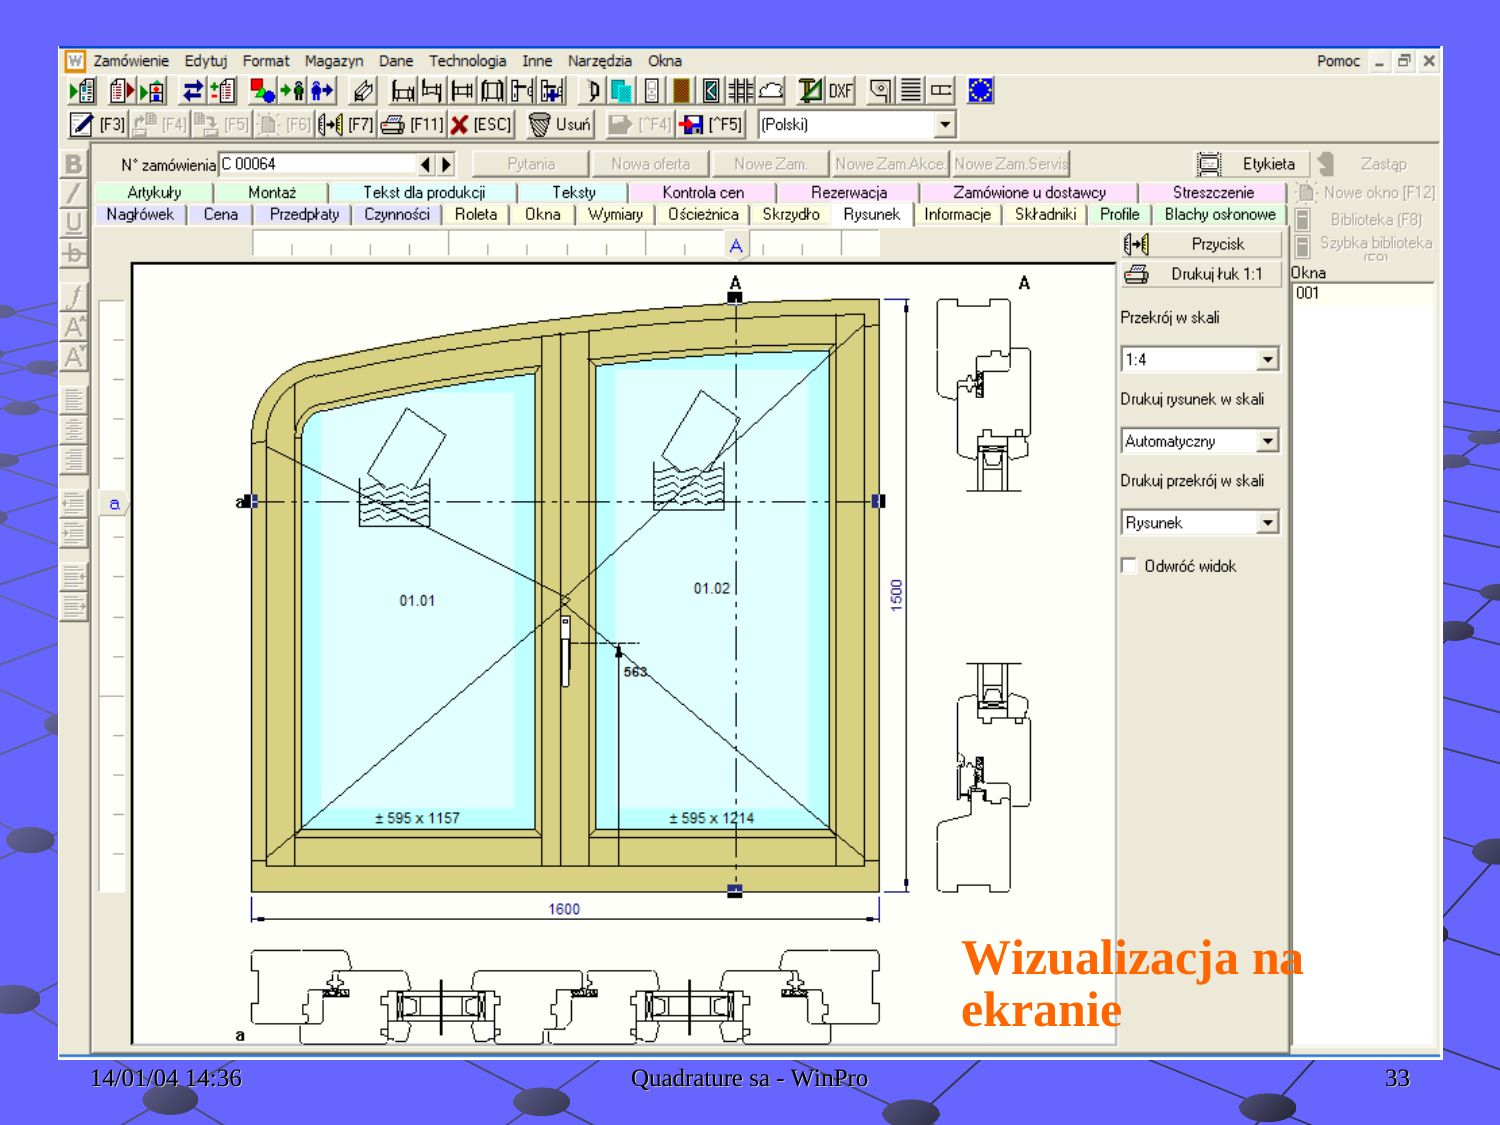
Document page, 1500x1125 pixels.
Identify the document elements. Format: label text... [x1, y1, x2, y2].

text_box Wizualizacja na ekranie [961, 933, 1391, 1037]
picture [58, 46, 1443, 1060]
